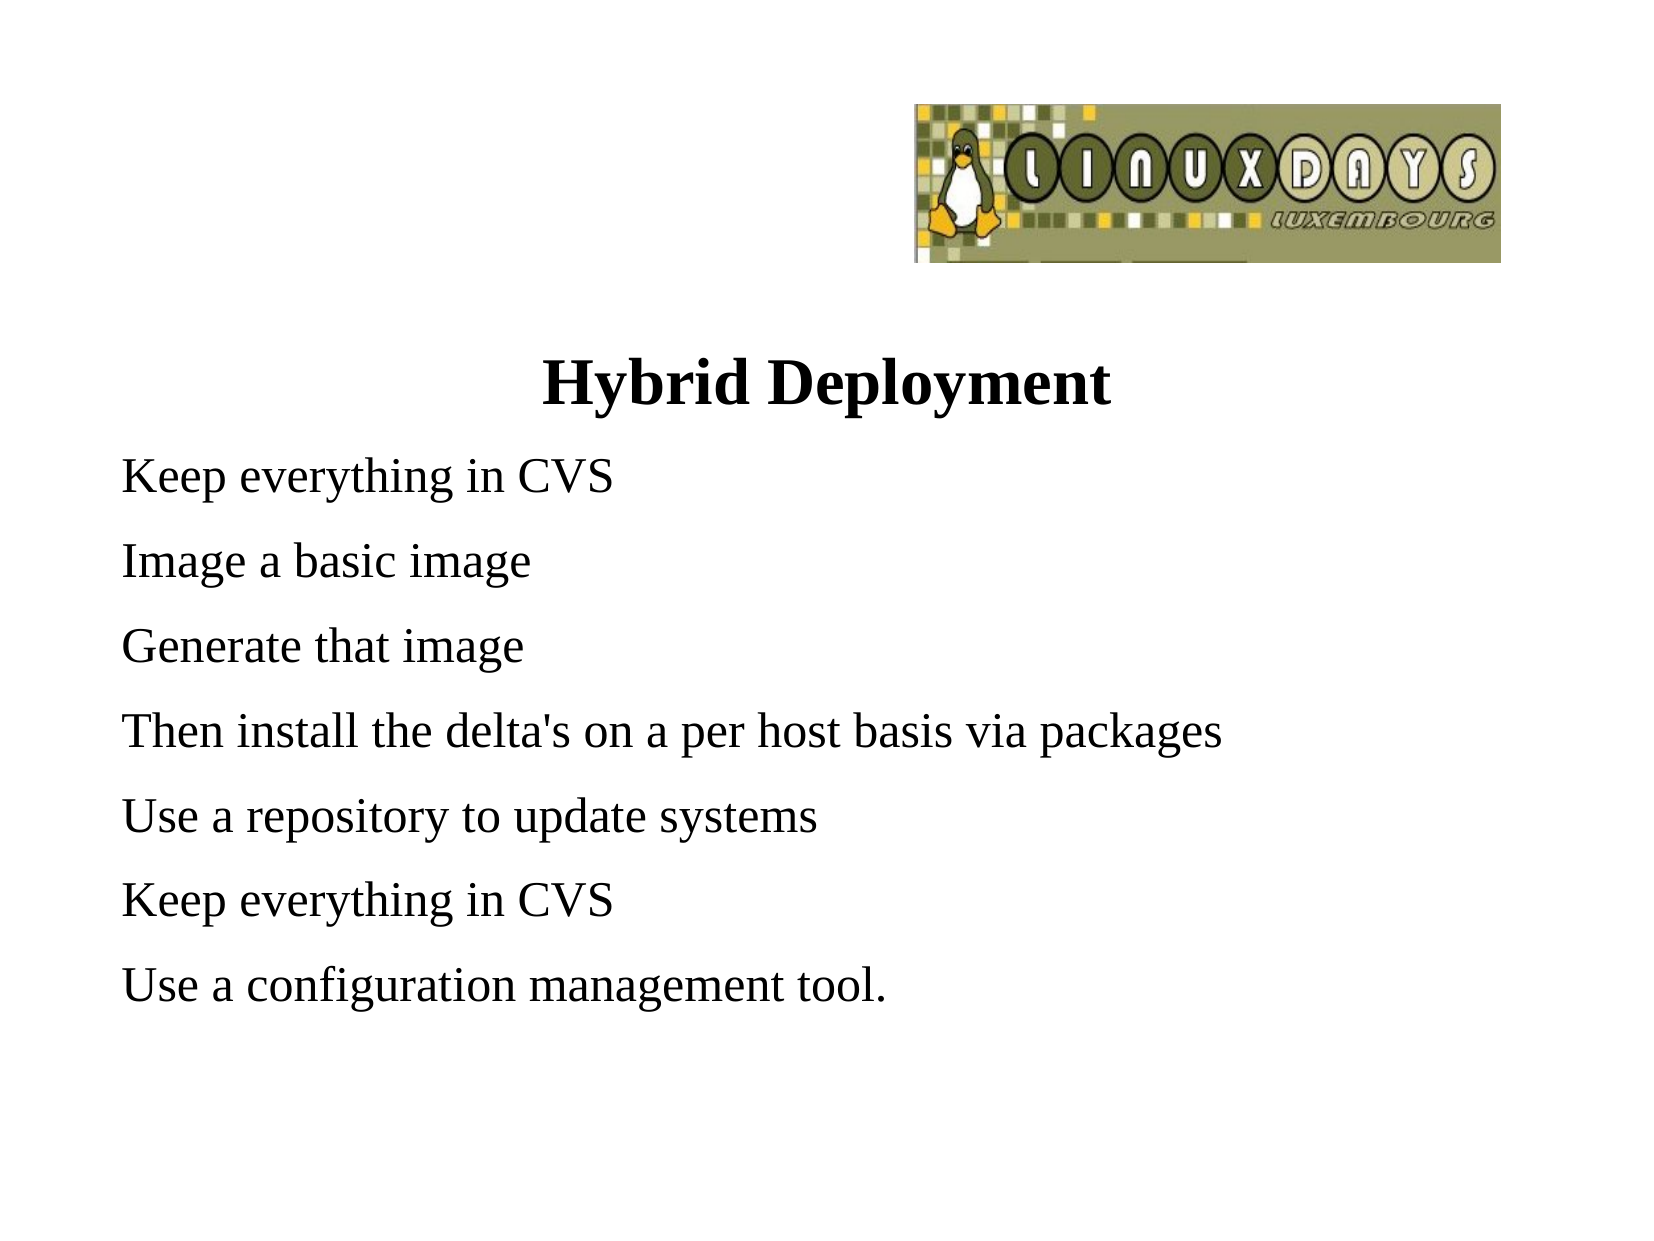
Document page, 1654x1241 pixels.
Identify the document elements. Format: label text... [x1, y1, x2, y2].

picture [914, 104, 1501, 263]
list Hybrid Deployment Keep everything in CVS Image a basic image Generate that image Then install the delta's on a per host basis via packages Use a repository to update systems Keep everything in CVS Use a configuration management tool. [121, 344, 1534, 1137]
